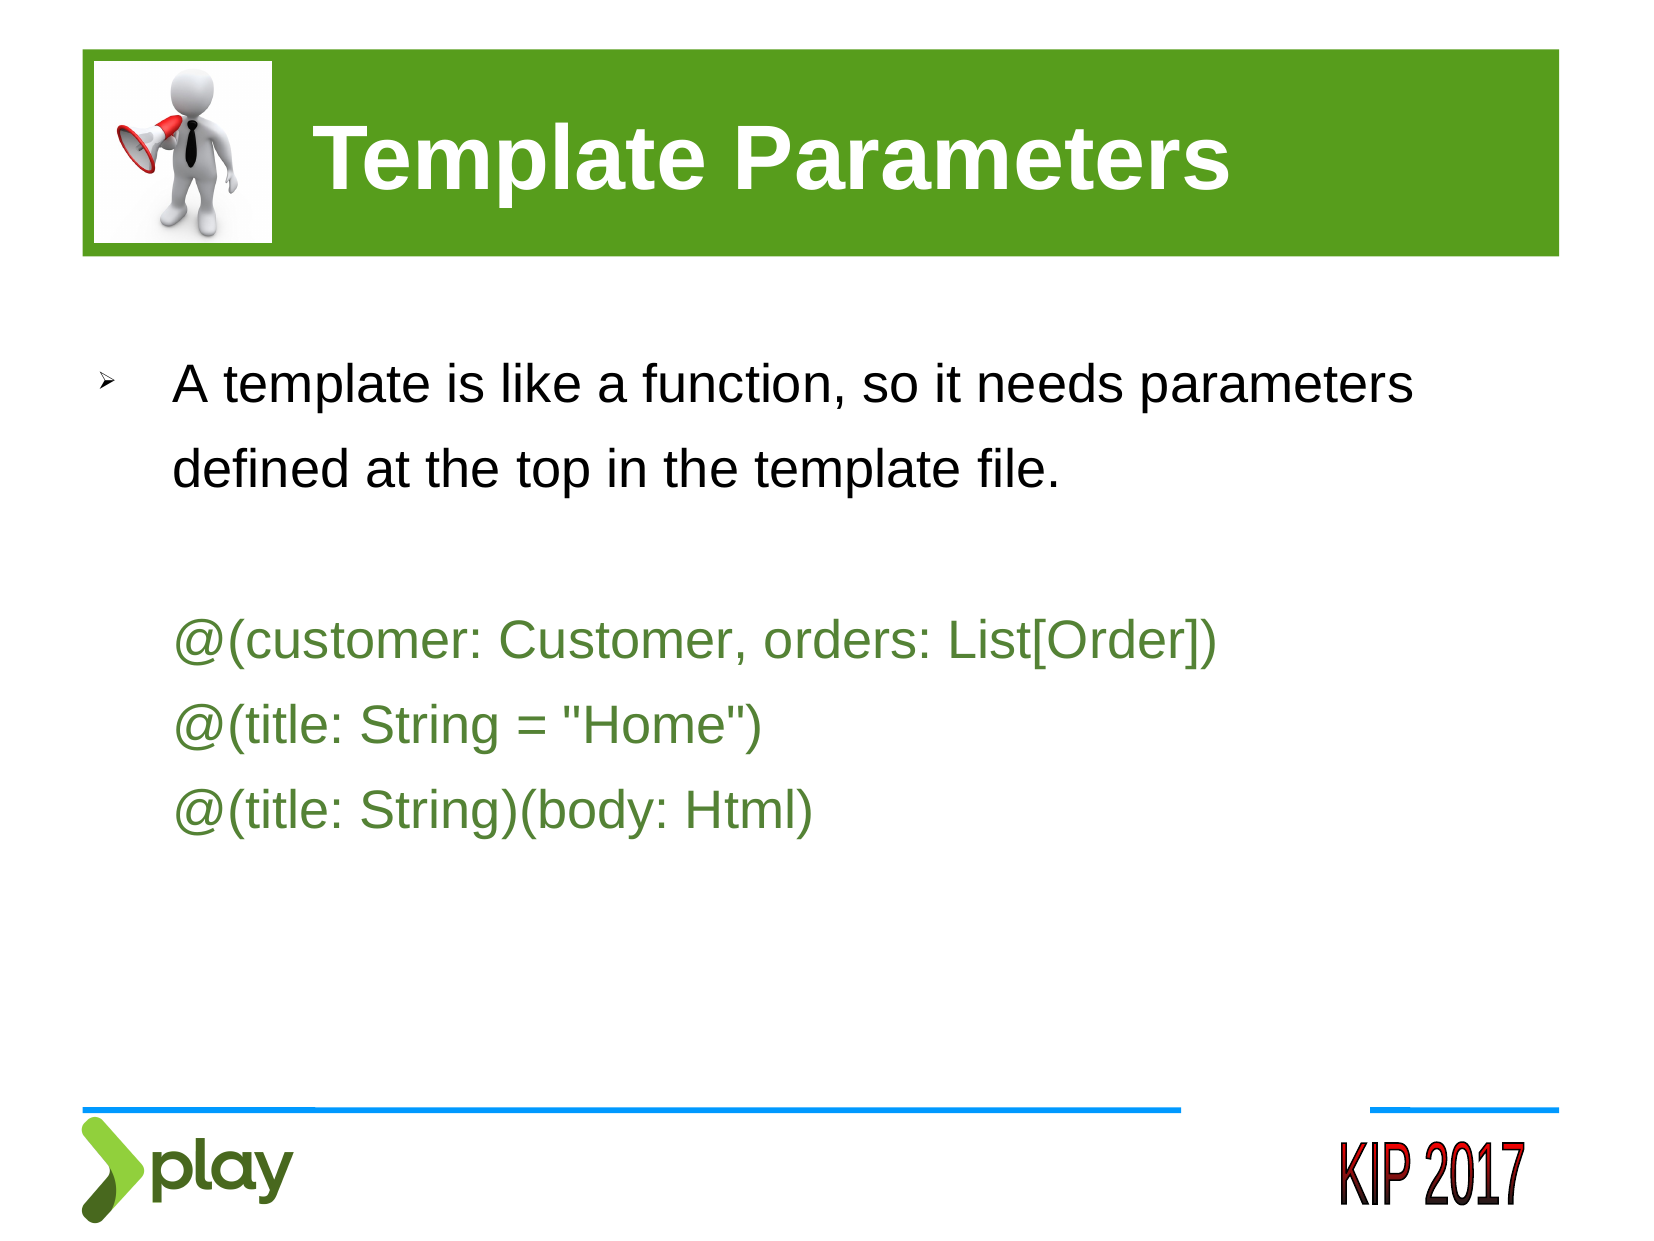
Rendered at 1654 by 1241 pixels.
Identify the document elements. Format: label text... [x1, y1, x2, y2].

picture [94, 61, 272, 243]
text_box A template is like a function, so it needs parameters defined at the top in the template file. @(customer: Customer, orders: List[Order]) @(title: String = "Home") @(title: String)(body: Html) [82, 299, 1560, 1065]
title Template Parameters [82, 49, 1560, 257]
picture [68, 1111, 302, 1229]
